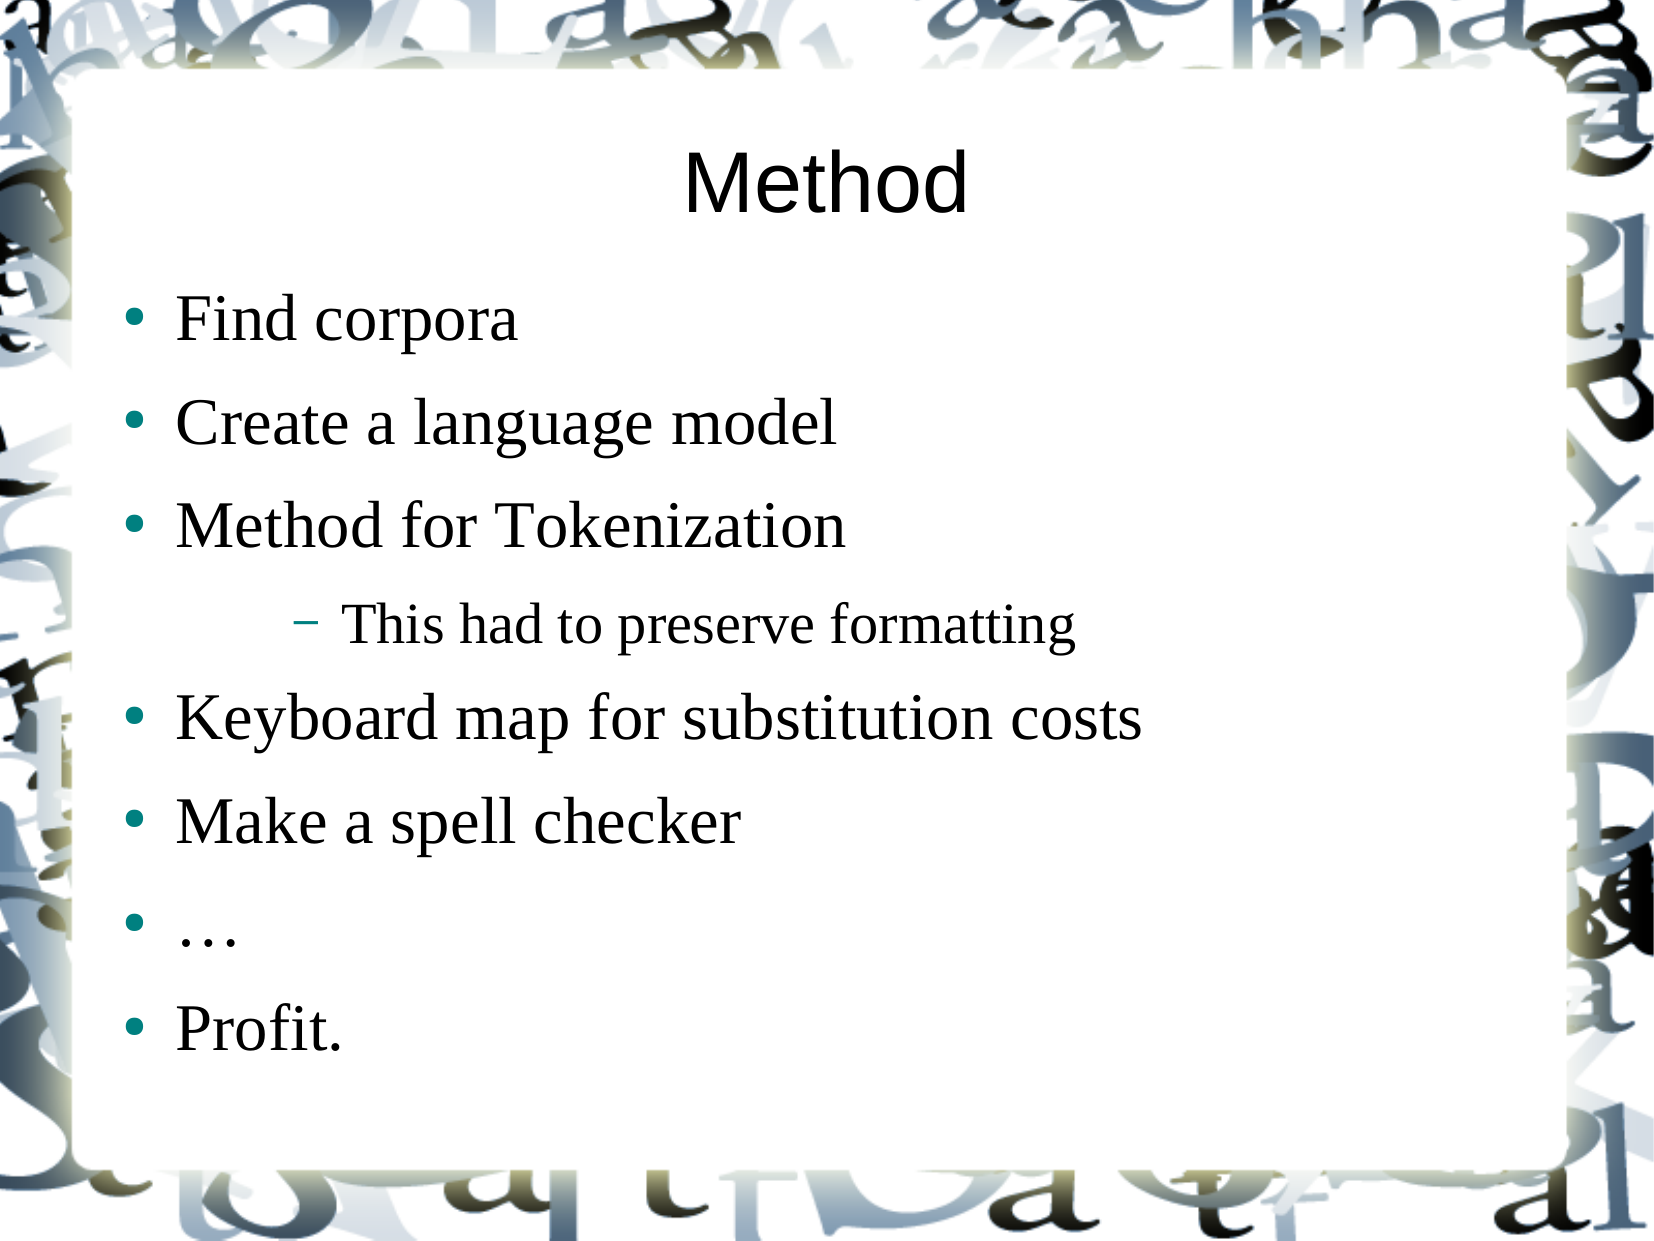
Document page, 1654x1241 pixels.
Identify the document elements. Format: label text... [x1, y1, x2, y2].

title Method [82, 78, 1571, 287]
list Find corpora Create a language model Method for Tokenization This had to preserve formatting Keyboard map for substitution costs Make a spell checker … Profit. [105, 281, 1529, 1066]
picture [0, 0, 1654, 1241]
